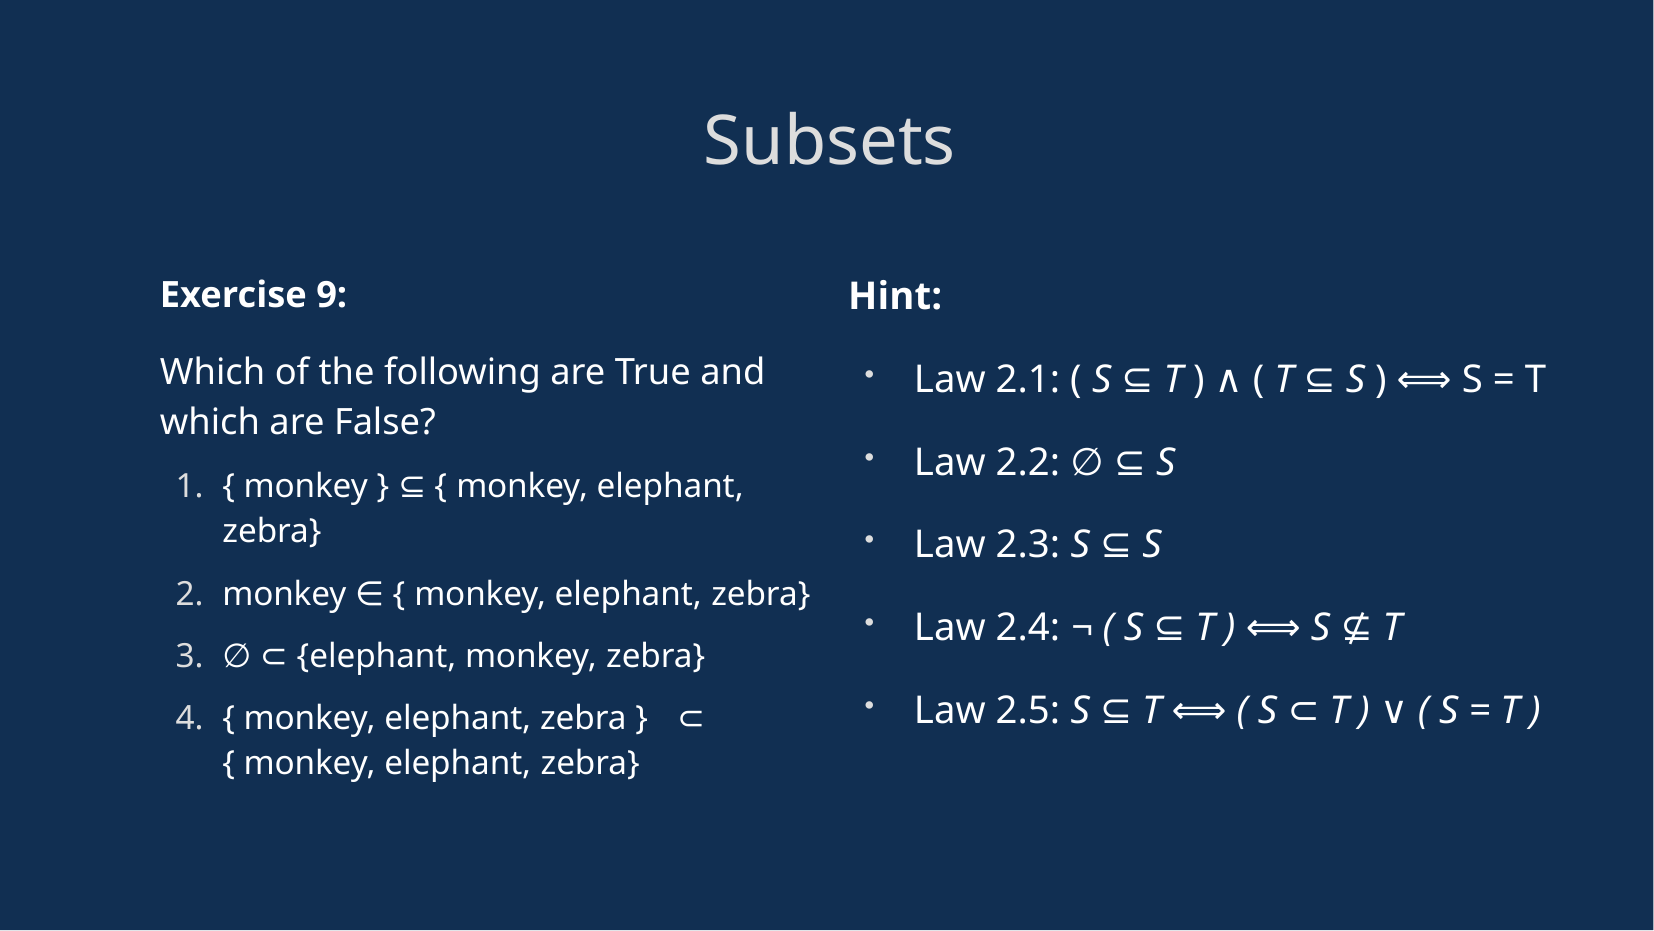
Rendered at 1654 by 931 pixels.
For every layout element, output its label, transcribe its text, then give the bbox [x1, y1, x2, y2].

list Hint: Law 2.1: ( S ⊆ T ) ∧ ( T ⊆ S ) ⟺ S = T Law 2.2: ∅ ⊆ S Law 2.3: S ⊆ S Law 2.4: ¬ ( S ⊆ T ) ⟺ S ⊈ T Law 2.5: S ⊆ T ⟺ ( S ⊂ T ) ∨ ( S = T ) [848, 268, 1563, 806]
title Subsets [97, 56, 1563, 220]
list Exercise 9: Which of the following are True and which are False? { monkey } ⊆ { monkey, elephant, zebra} monkey ∈ { monkey, elephant, zebra} ∅ ⊂ {elephant, monkey, zebra} { monkey, elephant, zebra } ⊂ { monkey, elephant, zebra} [97, 268, 813, 806]
